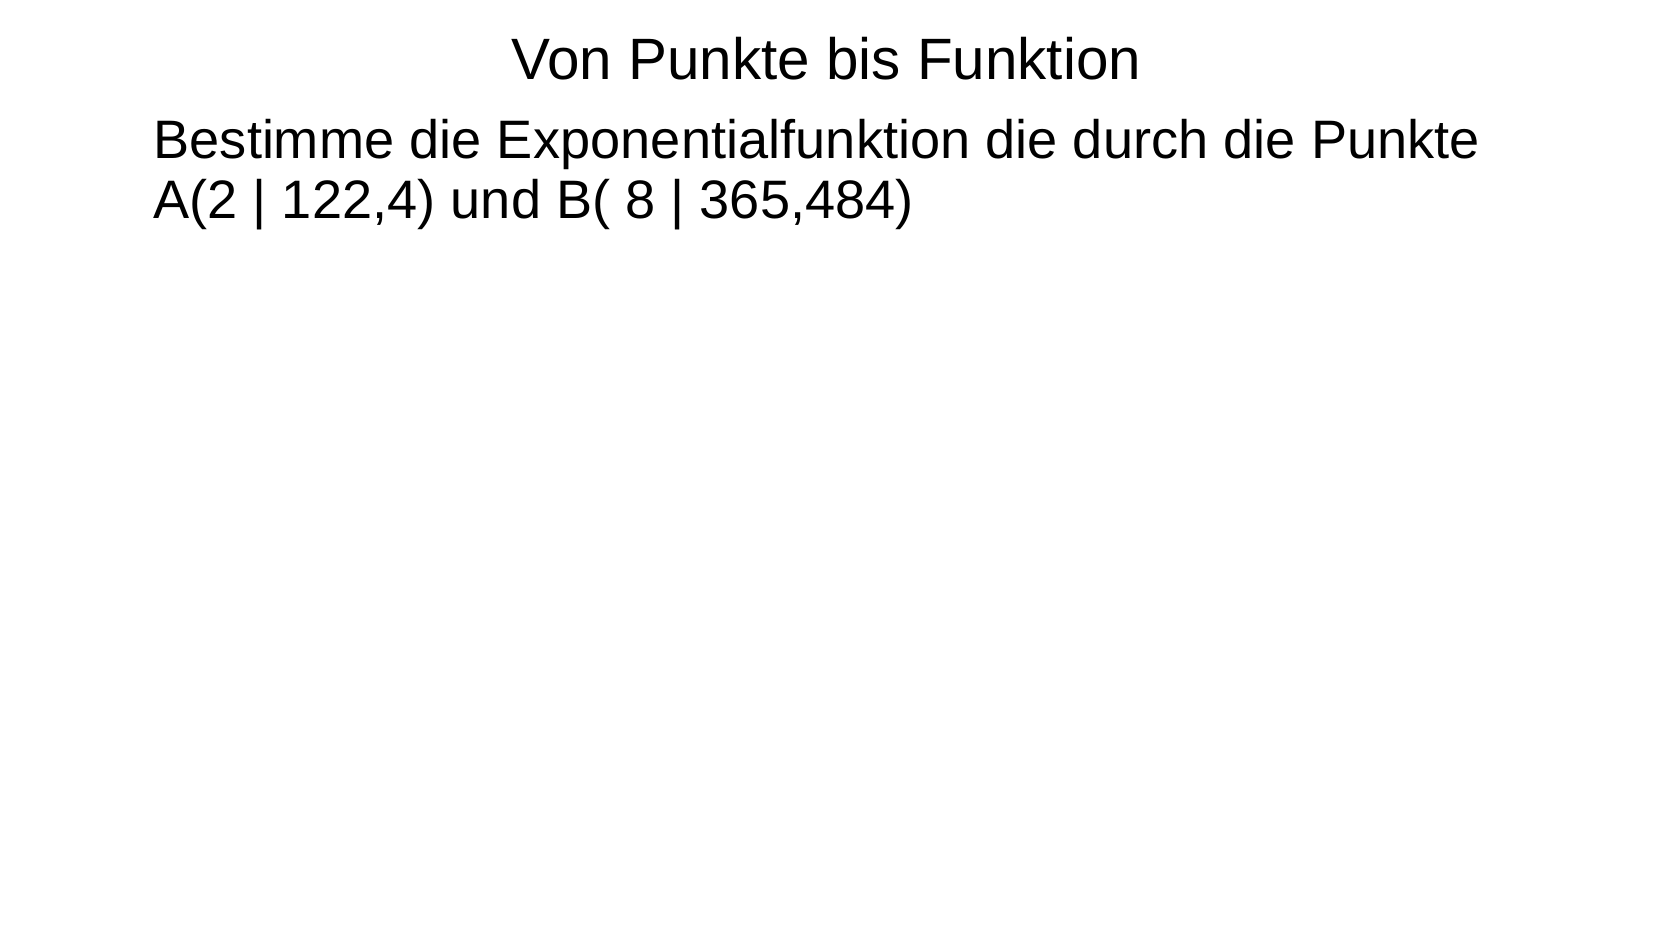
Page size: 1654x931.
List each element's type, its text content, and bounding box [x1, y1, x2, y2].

list Bestimme die Exponentialfunktion die durch die Punkte A(2 | 122,4) und B( 8 | 365,484) [82, 109, 1571, 649]
title Von Punkte bis Funktion [82, 17, 1571, 102]
